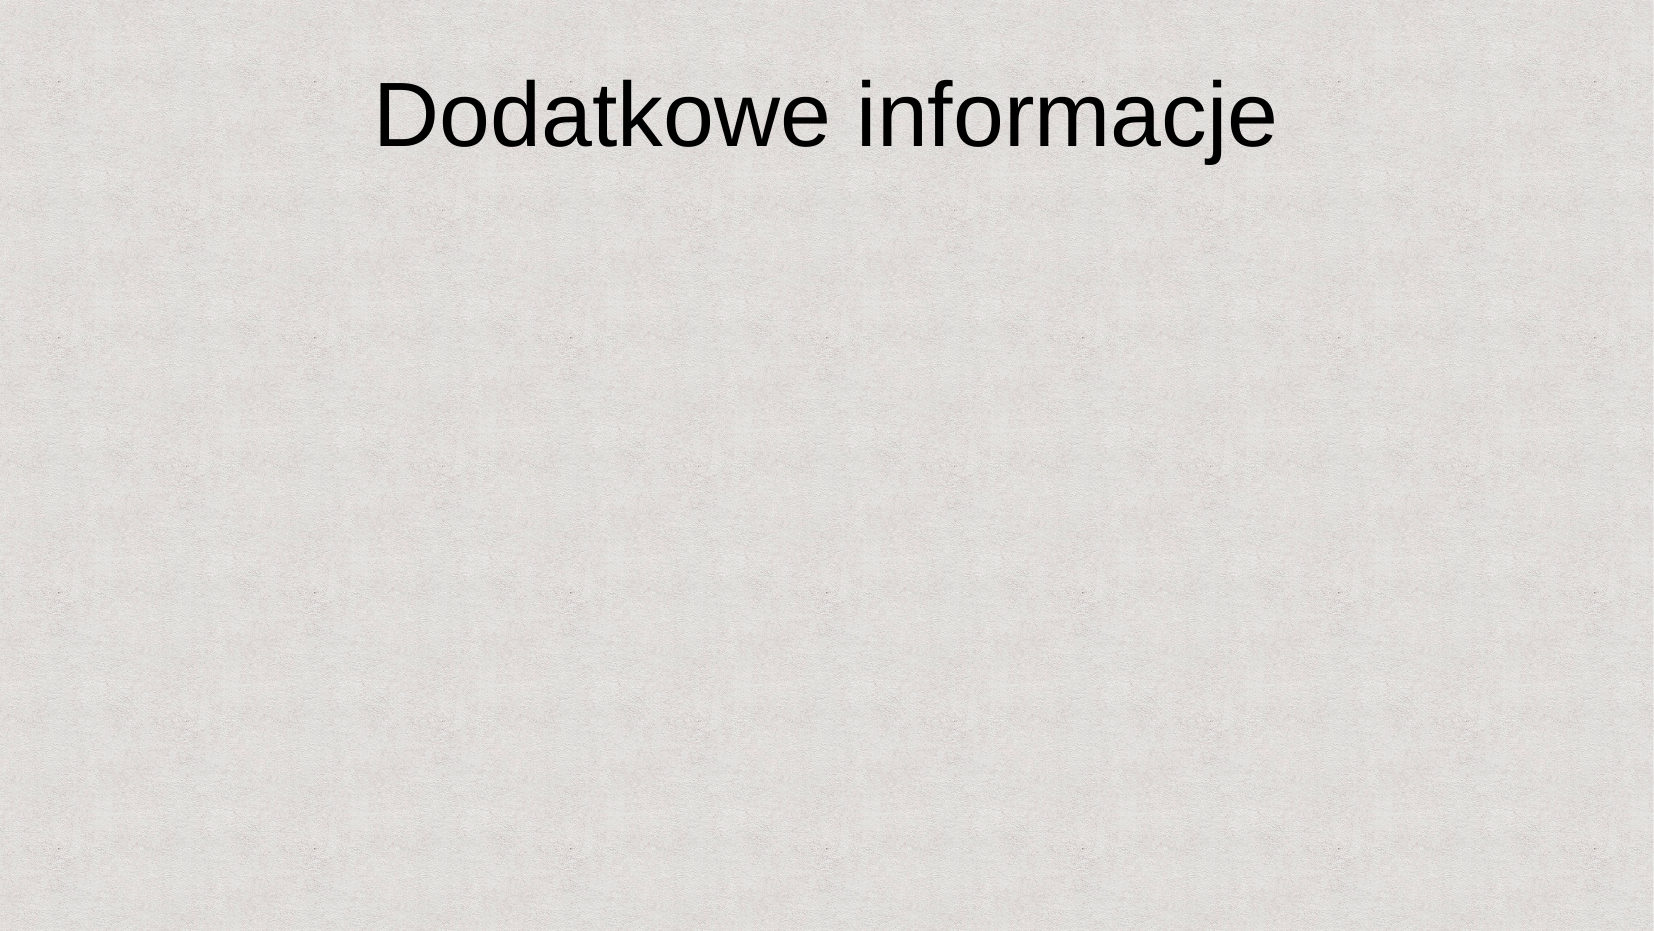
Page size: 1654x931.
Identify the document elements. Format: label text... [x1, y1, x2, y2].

picture [0, 0, 1654, 931]
title Dodatkowe informacje [82, 37, 1571, 193]
